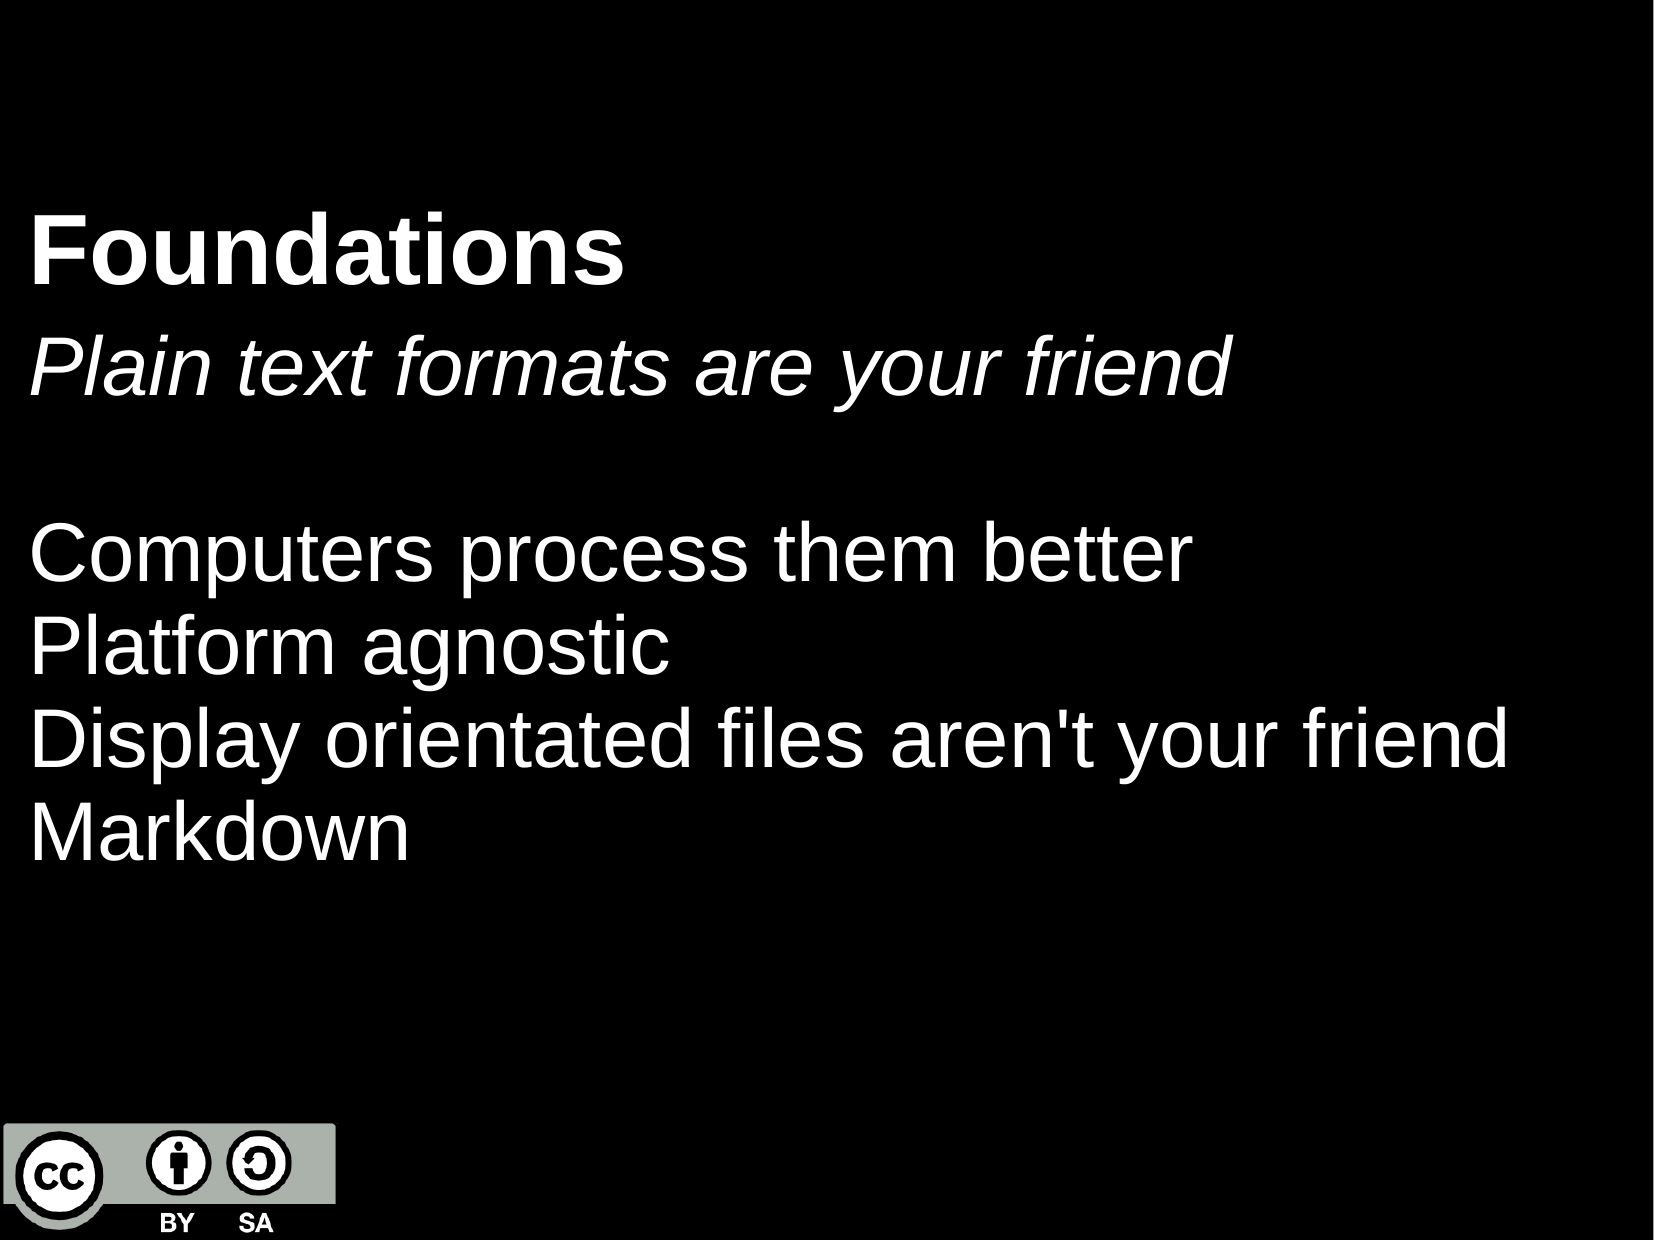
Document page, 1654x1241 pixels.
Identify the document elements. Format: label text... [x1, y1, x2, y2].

text_box Foundations Plain text formats are your friend Computers process them better Platform agnostic Display orientated files aren't your friend Markdown [28, 193, 1623, 880]
picture [0, 1120, 338, 1239]
